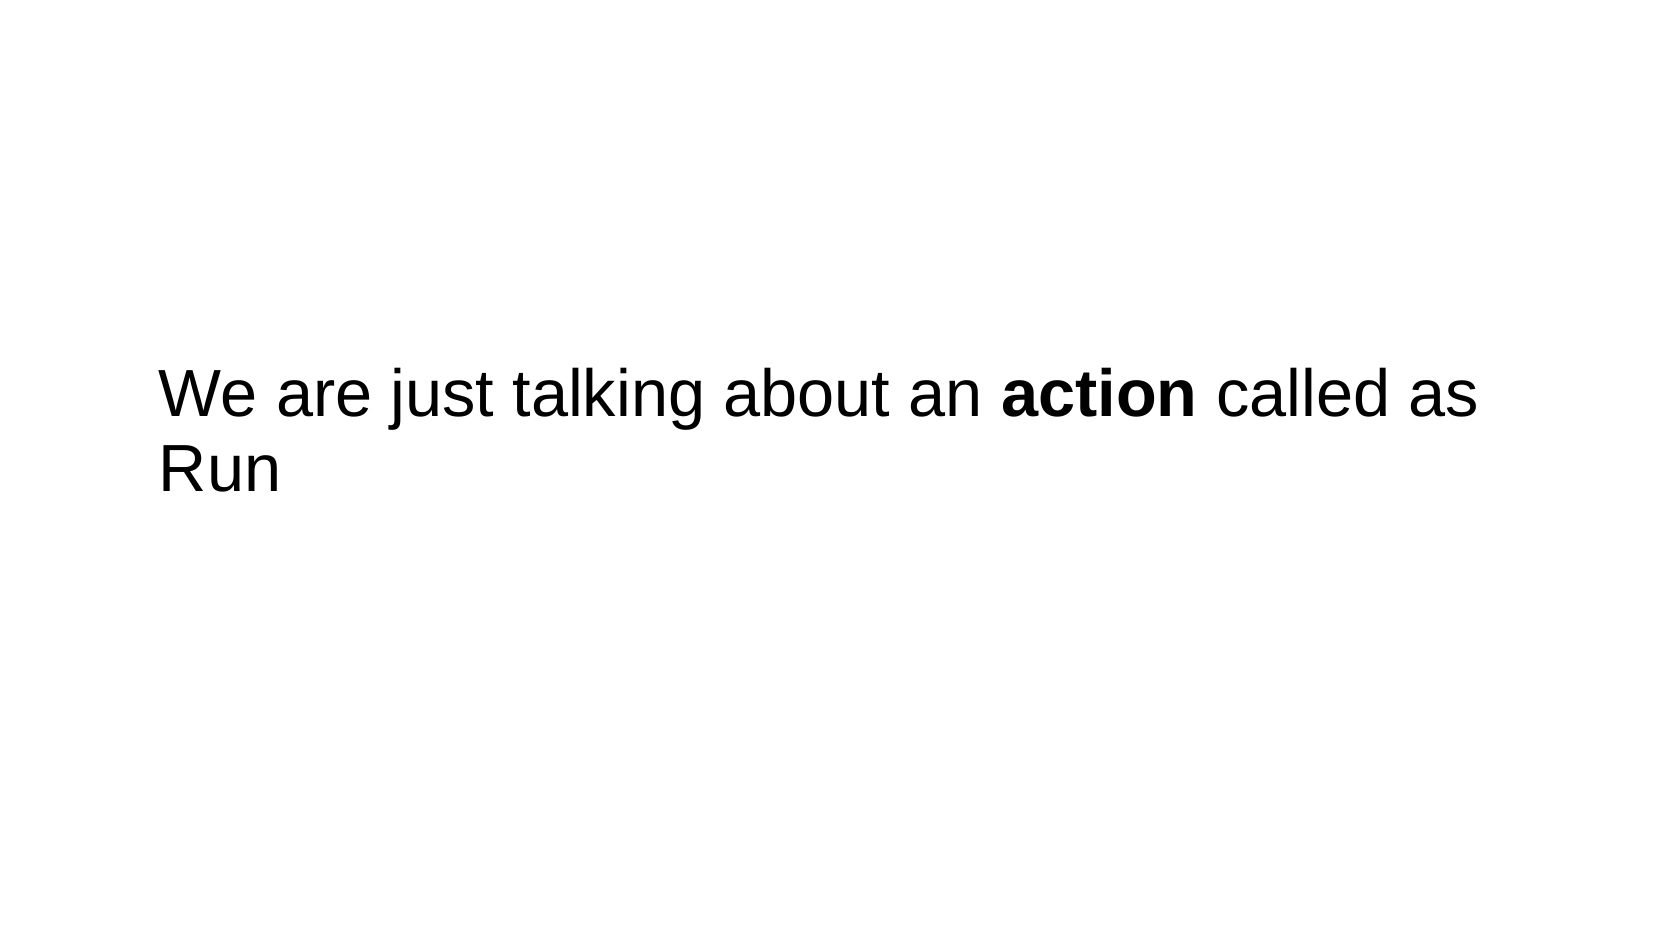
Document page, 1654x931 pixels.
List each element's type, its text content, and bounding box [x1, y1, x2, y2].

list We are just talking about an action called as Run [88, 356, 1577, 896]
